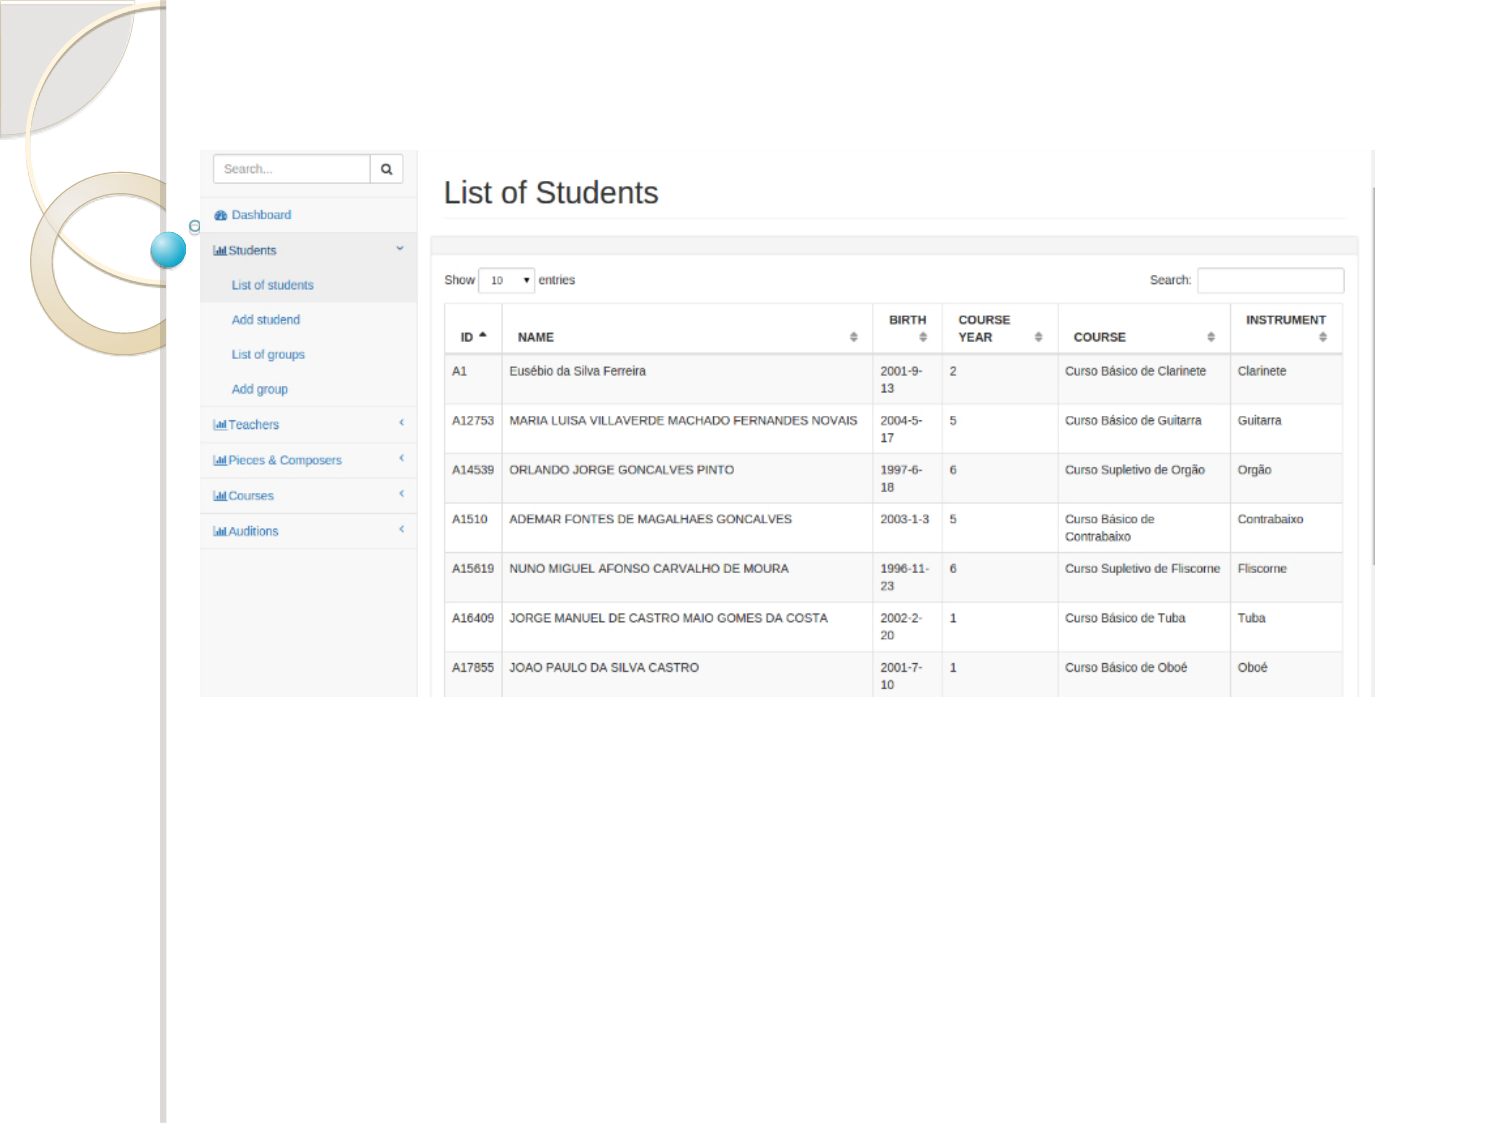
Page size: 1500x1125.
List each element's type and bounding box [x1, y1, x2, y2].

picture [200, 150, 1375, 697]
